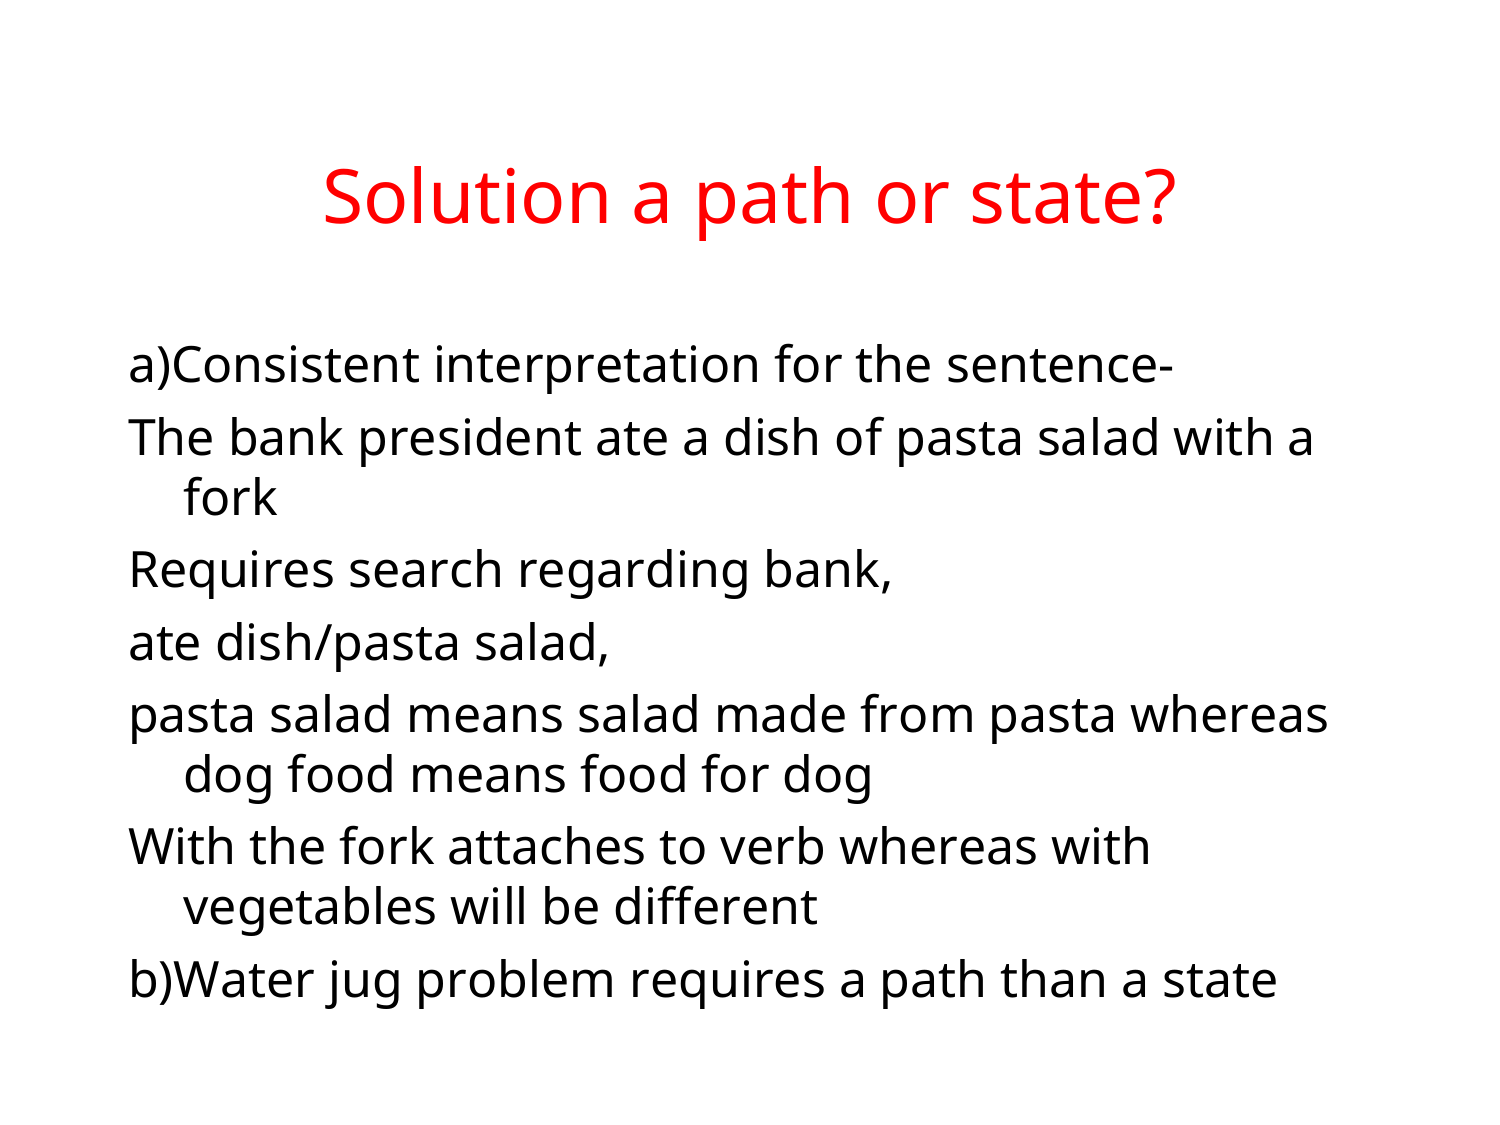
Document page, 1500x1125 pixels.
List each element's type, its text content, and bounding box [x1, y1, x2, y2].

text_box Solution a path or state? [112, 92, 1387, 295]
text_box a)Consistent interpretation for the sentence- The bank president ate a dish of pasta salad with a fork Requires search regarding bank, ate dish/pasta salad, pasta salad means salad made from pasta whereas dog food means food for dog With the fork attaches to verb whereas with vegetables will be different b)Water jug problem requires a path than a state [112, 324, 1387, 1000]
